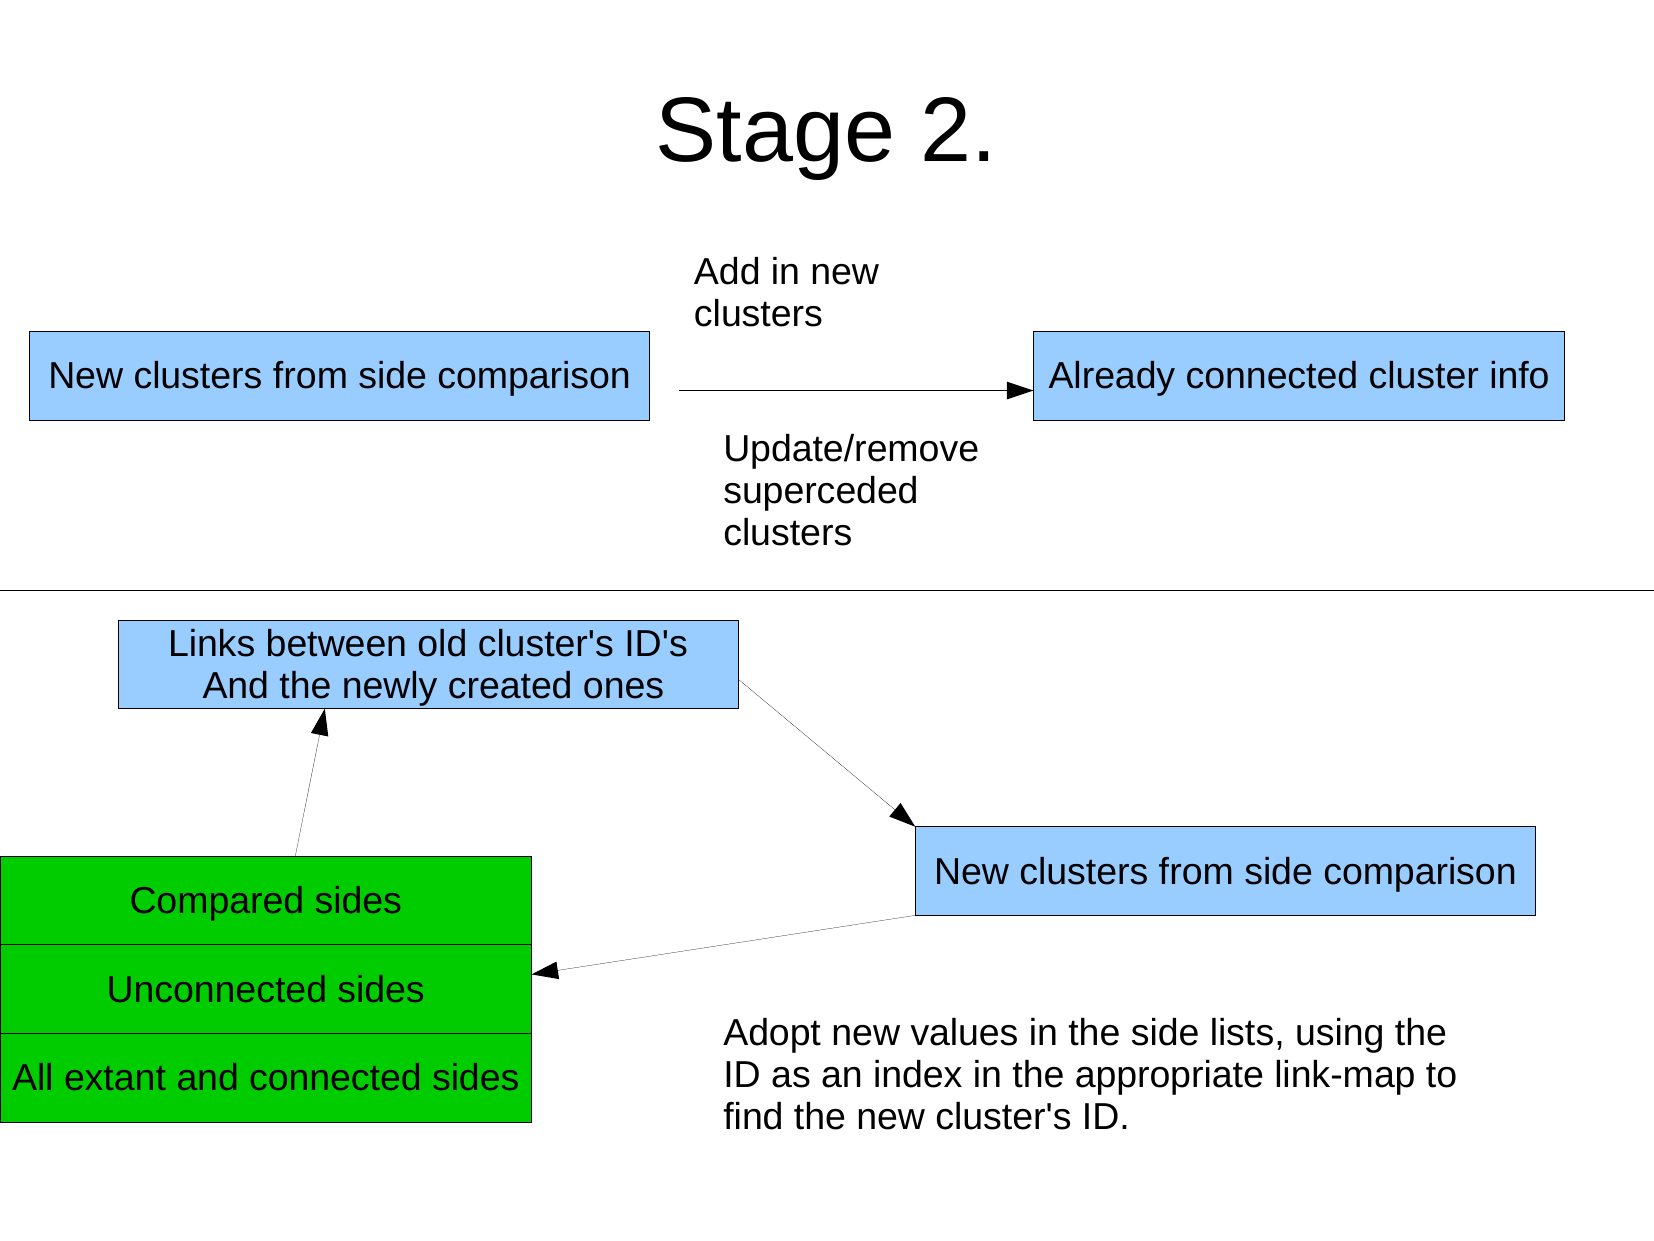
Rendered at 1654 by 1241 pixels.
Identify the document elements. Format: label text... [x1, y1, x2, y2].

text_box Unconnected sides [0, 944, 532, 1034]
text_box Links between old cluster's ID's And the newly created ones [118, 620, 739, 709]
text_box New clusters from side comparison [915, 826, 1536, 916]
text_box Update/remove superceded clusters [708, 420, 1004, 562]
text_box Add in new clusters [679, 242, 975, 342]
text_box Adopt new values in the side lists, using the ID as an index in the appropriate link-map to find the new cluster's ID. [708, 1003, 1506, 1145]
text_box New clusters from side comparison [29, 331, 650, 421]
text_box Already connected cluster info [1033, 331, 1565, 421]
text_box All extant and connected sides [0, 1034, 532, 1123]
title Stage 2. [82, 26, 1571, 234]
text_box Compared sides [0, 856, 532, 944]
